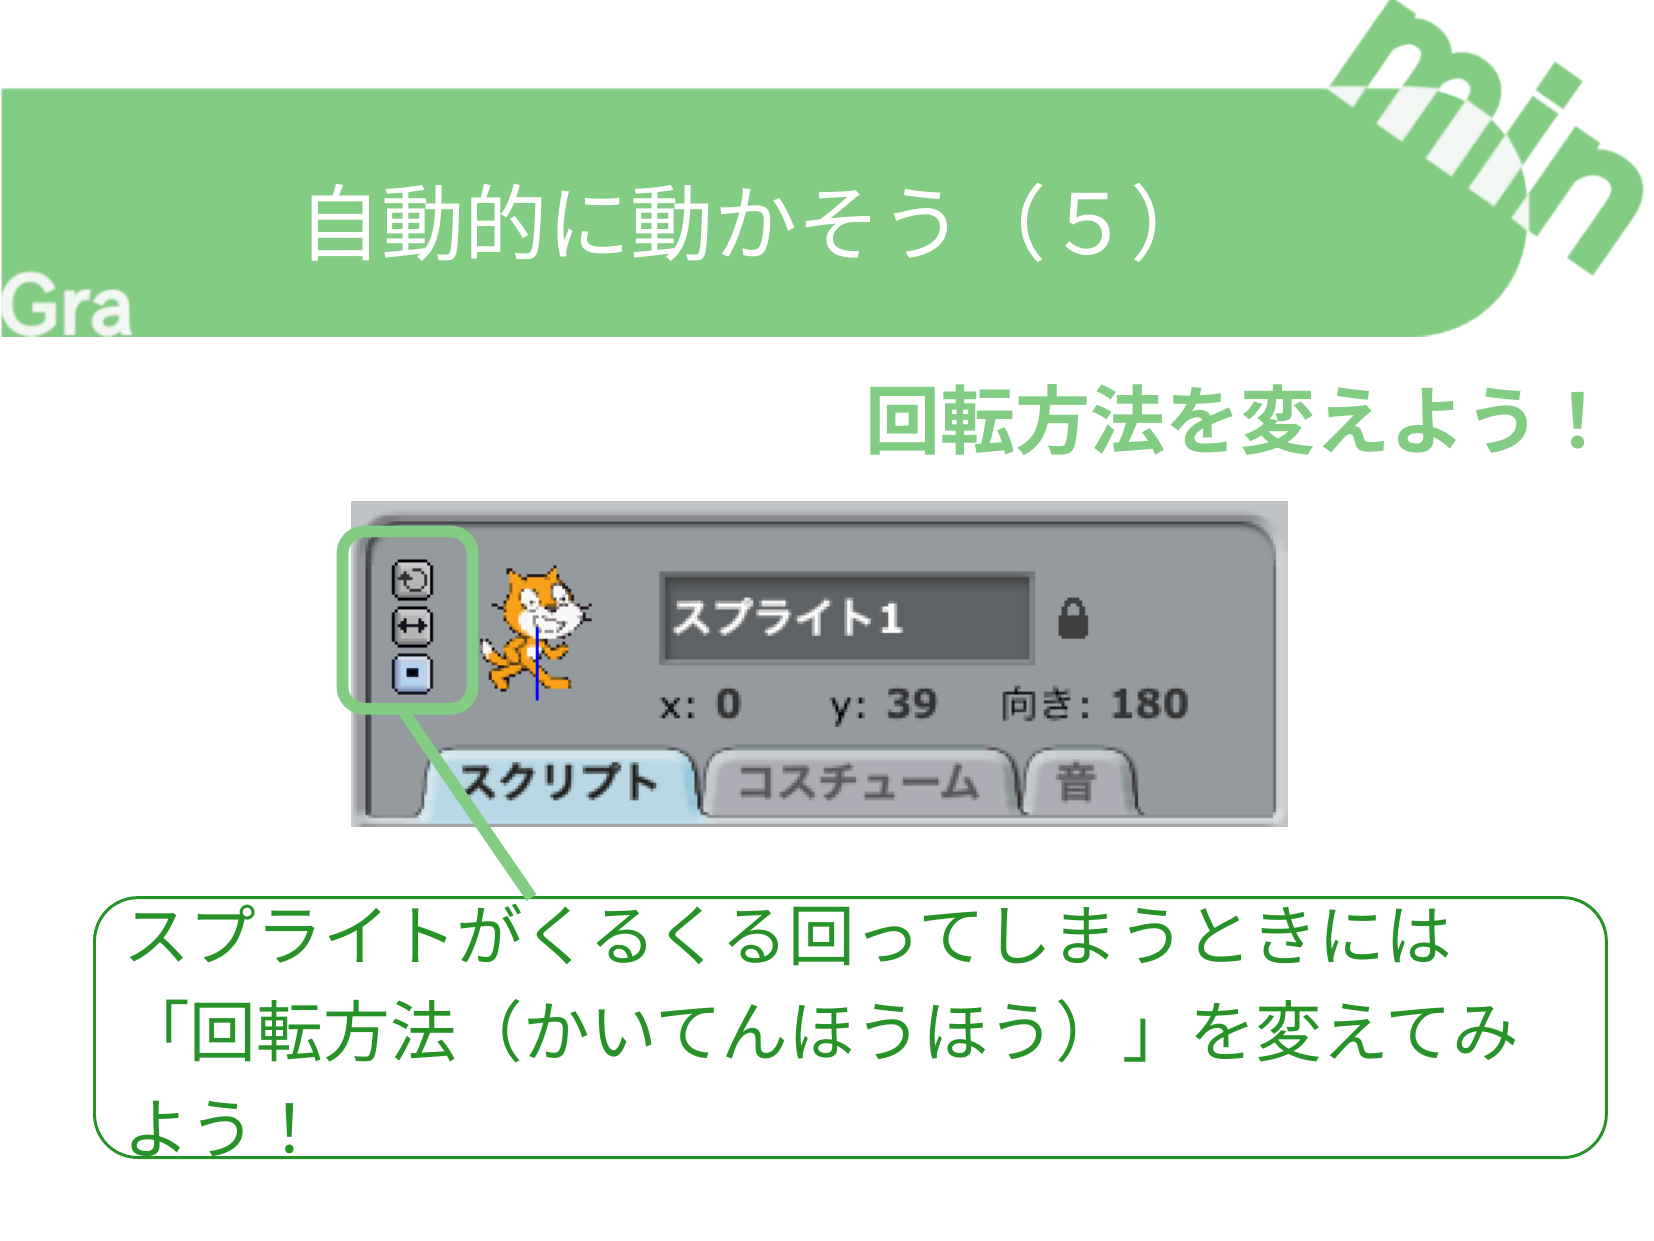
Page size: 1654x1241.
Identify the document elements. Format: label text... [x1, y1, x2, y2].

text_box 回転方法を変えよう！ [35, 354, 1630, 481]
title 自動的に動かそう（５） [11, 113, 1501, 324]
picture [351, 538, 466, 702]
picture [351, 712, 475, 827]
picture [351, 501, 1288, 827]
picture [1, 0, 1654, 337]
text_box スプライトがくるくる回ってしまうときには「回転方法（かいてんほうほう）」を変えてみよう！ [94, 897, 1607, 1158]
